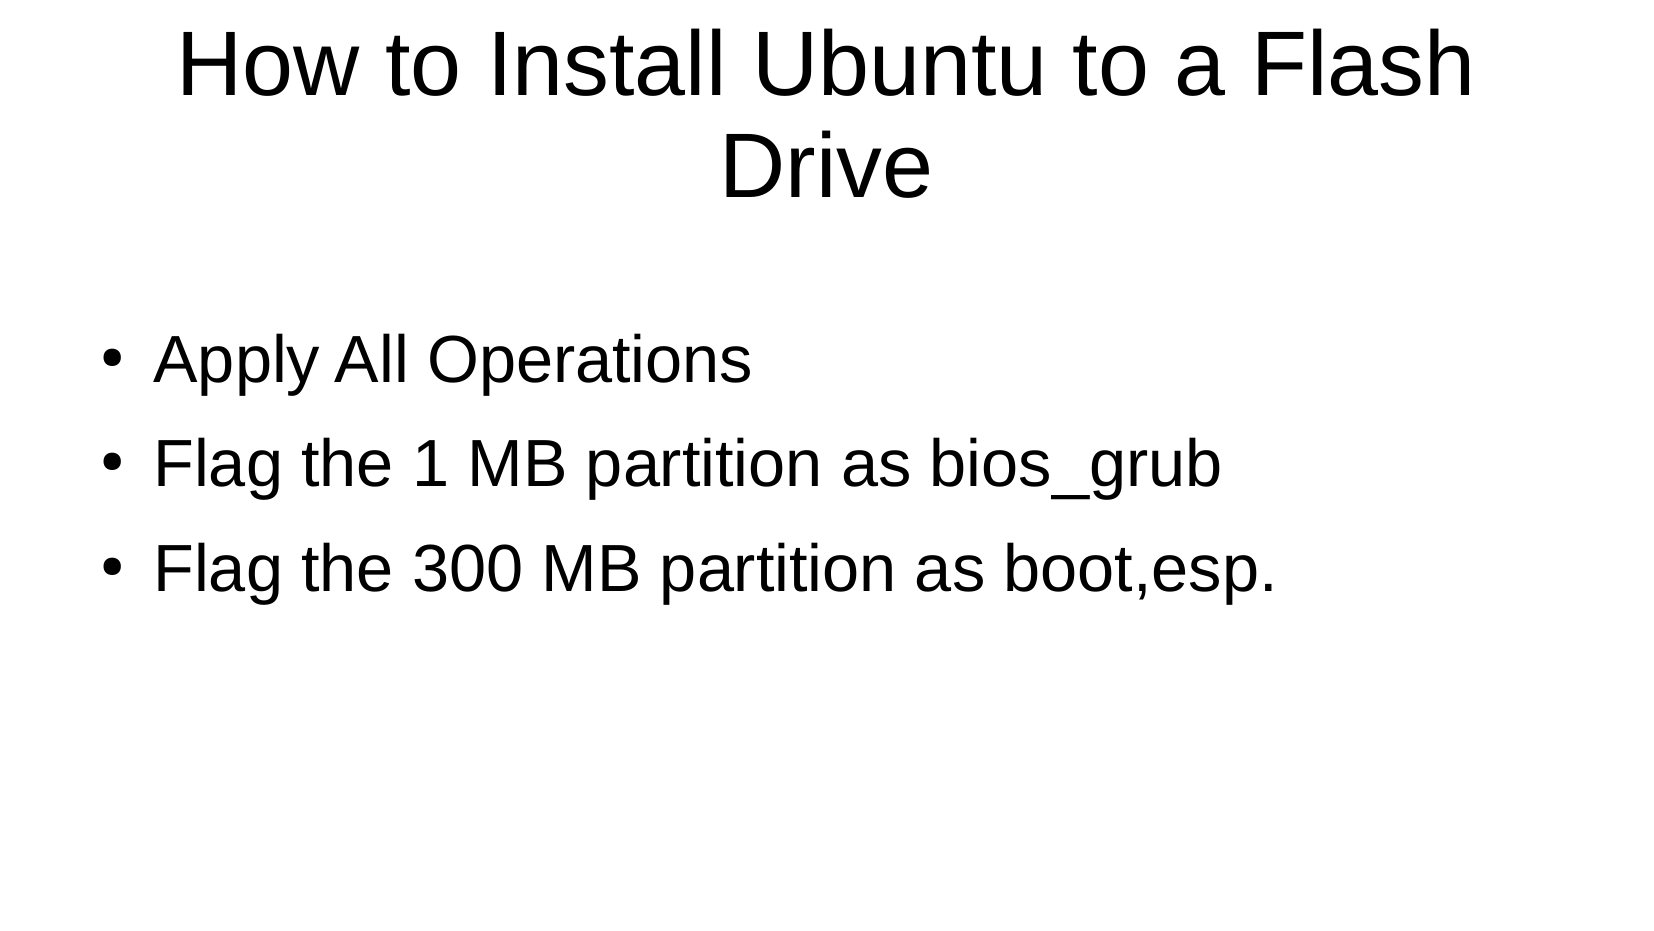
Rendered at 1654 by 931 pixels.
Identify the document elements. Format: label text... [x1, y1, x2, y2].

title How to Install Ubuntu to a Flash Drive [82, 12, 1571, 217]
list Apply All Operations Flag the 1 MB partition as bios_grub Flag the 300 MB partition as boot,esp. [82, 217, 1571, 758]
